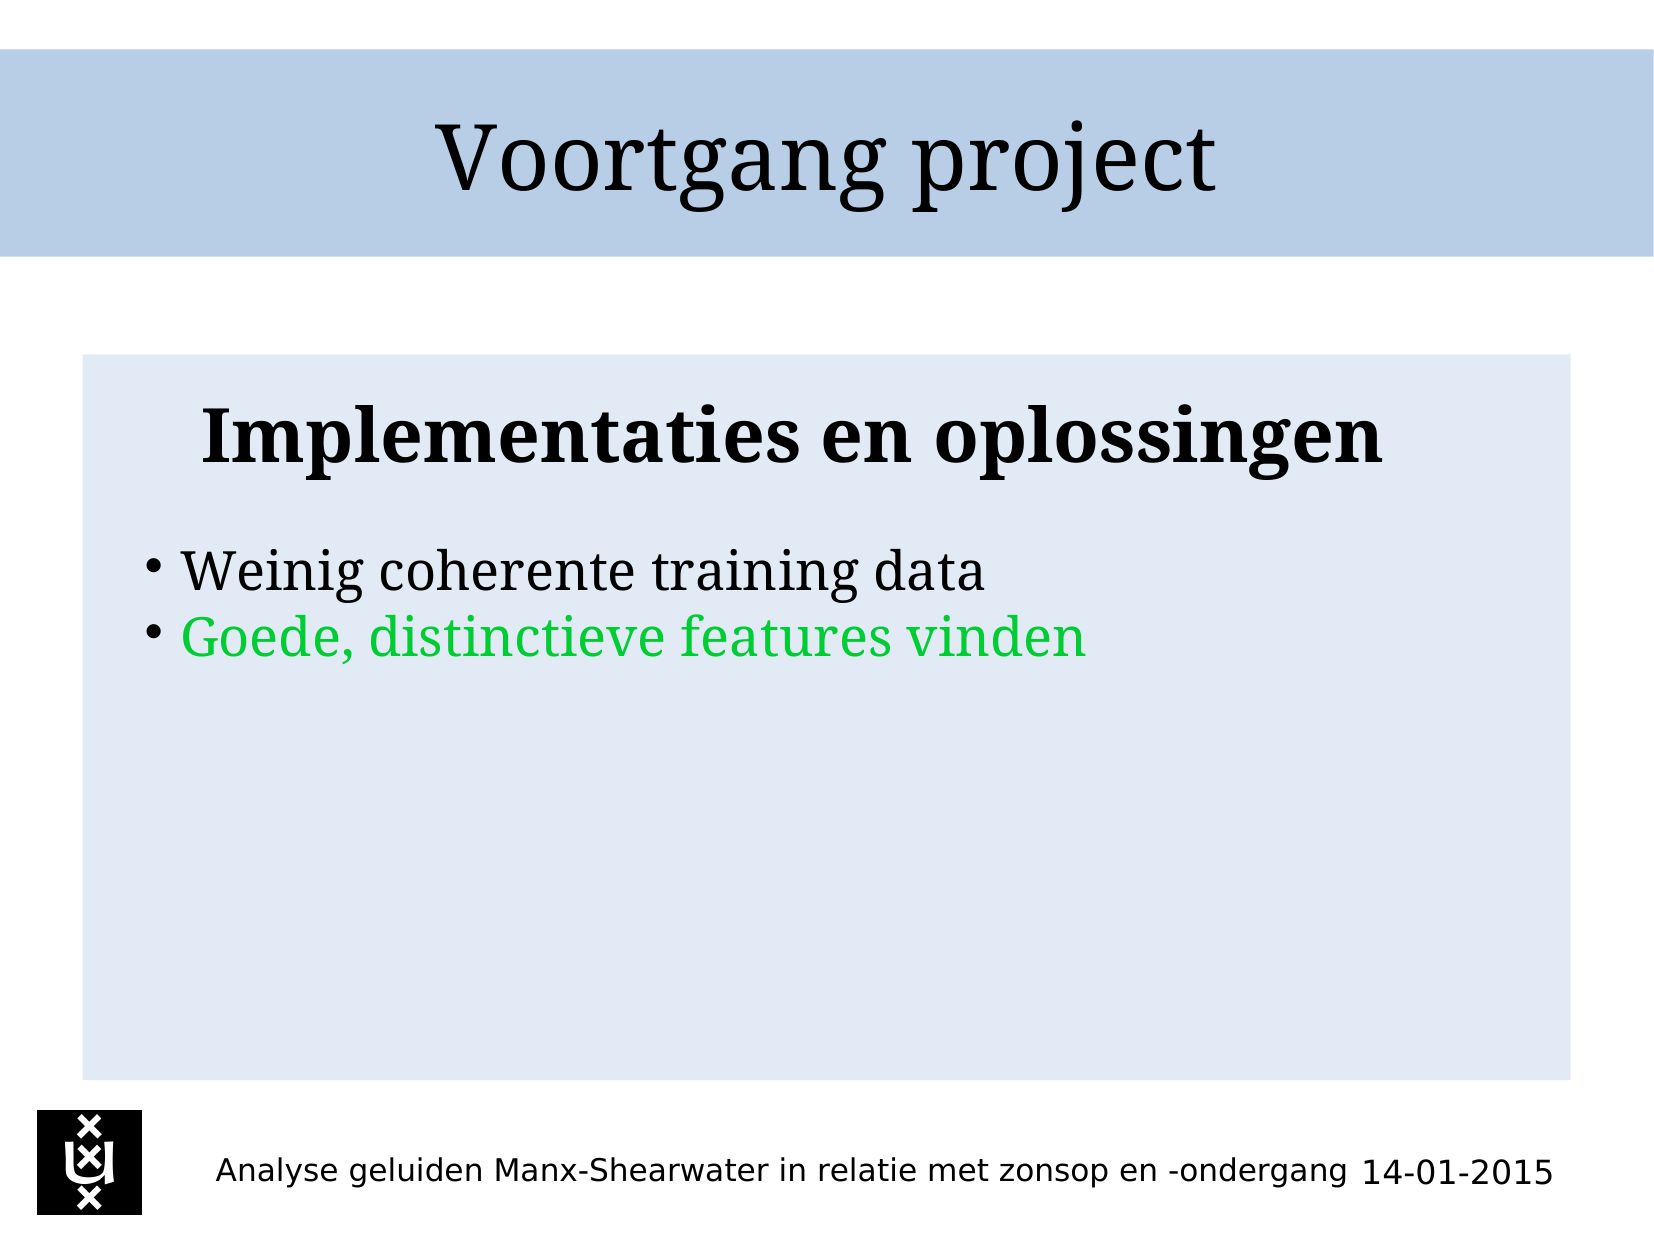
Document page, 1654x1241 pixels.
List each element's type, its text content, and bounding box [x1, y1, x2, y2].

text_box 14-01-2015 [1346, 1145, 1571, 1199]
text_box [82, 354, 1571, 1081]
text_box Implementaties en oplossingen Weinig coherente training data Goede, distinctieve features vinden [129, 369, 1489, 1139]
picture [37, 1110, 142, 1215]
text_box Analyse geluiden Manx-Shearwater in relatie met zonsop en -ondergang [200, 1143, 1364, 1195]
title Voortgang project [0, 49, 1654, 257]
